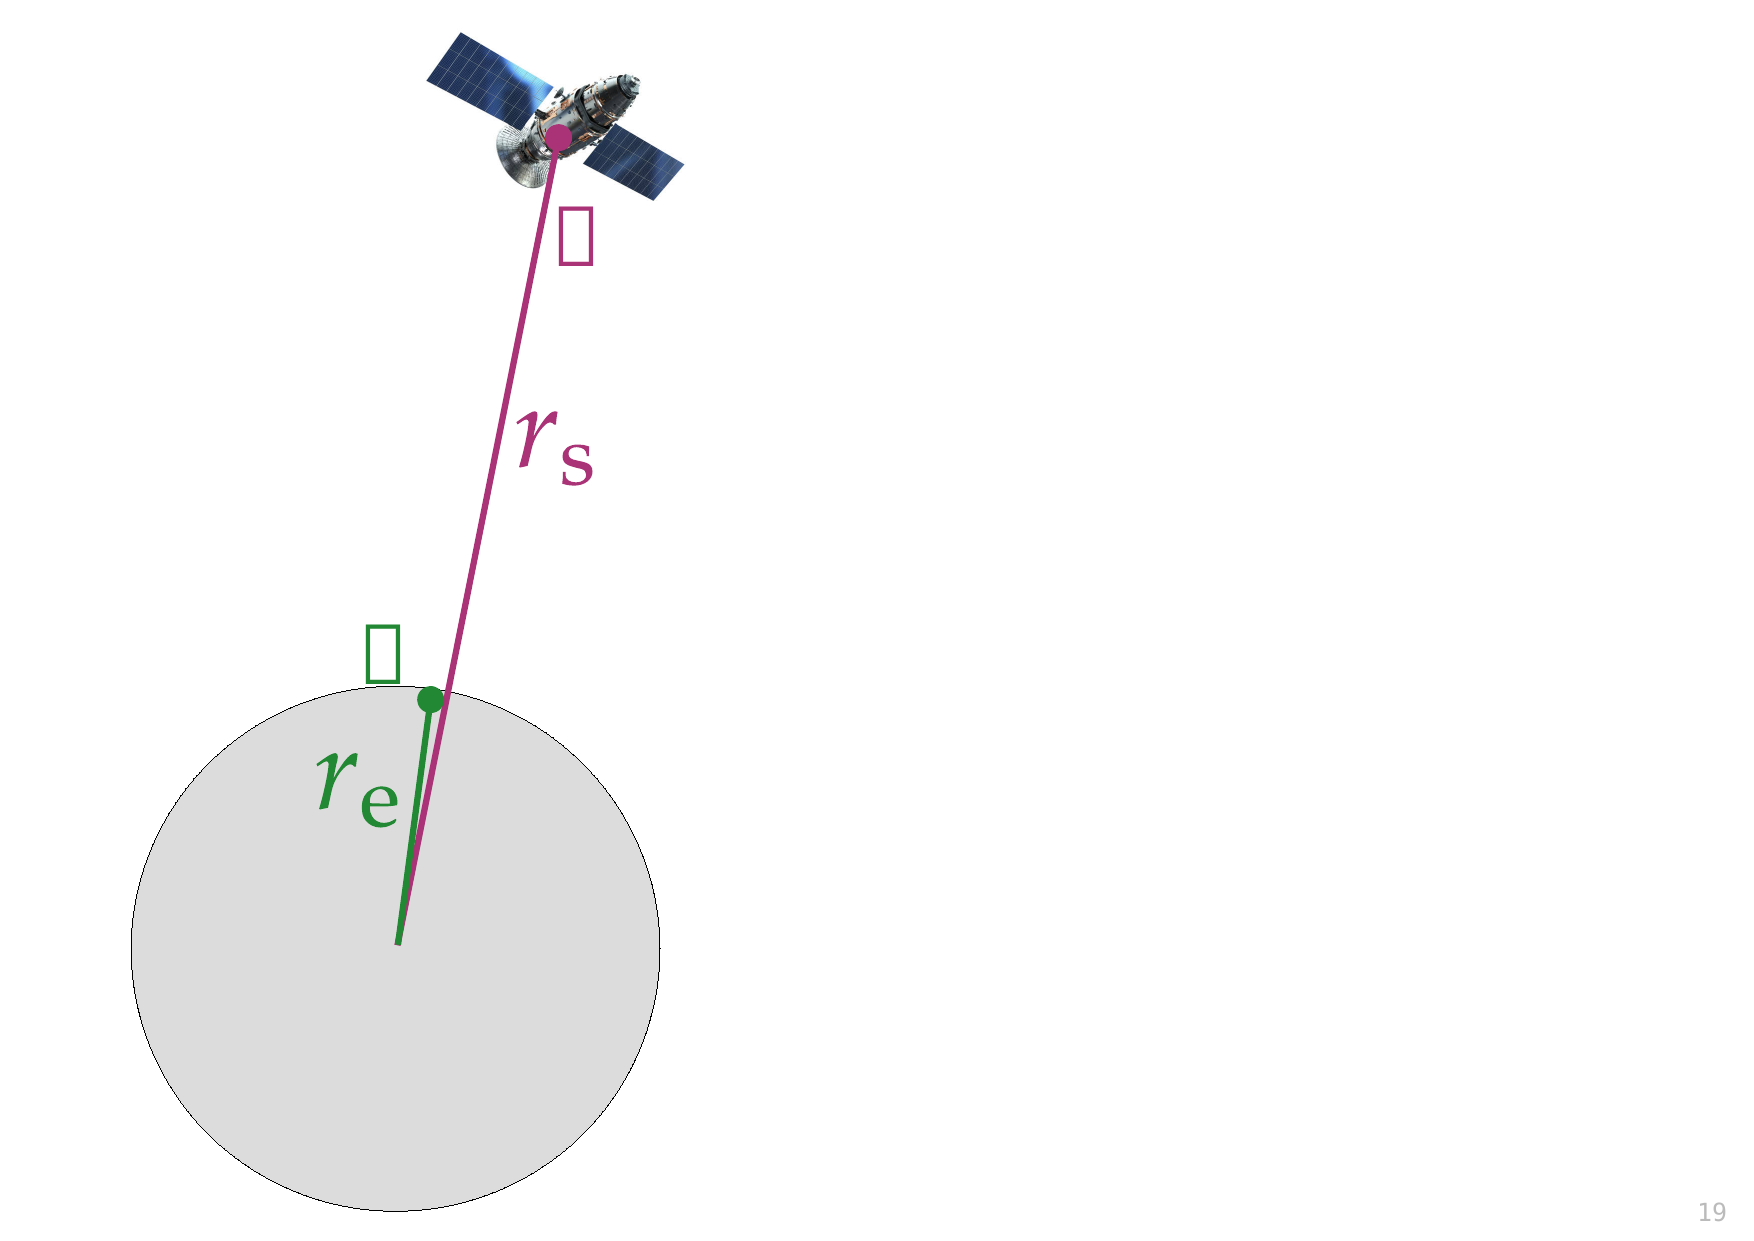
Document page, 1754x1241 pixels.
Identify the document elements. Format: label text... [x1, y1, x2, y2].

text_box  [536, 170, 650, 269]
text_box [131, 687, 661, 1212]
text_box [562, 444, 593, 486]
text_box  [343, 588, 457, 687]
text_box [516, 411, 558, 468]
picture [401, 16, 708, 233]
text_box [419, 711, 440, 816]
